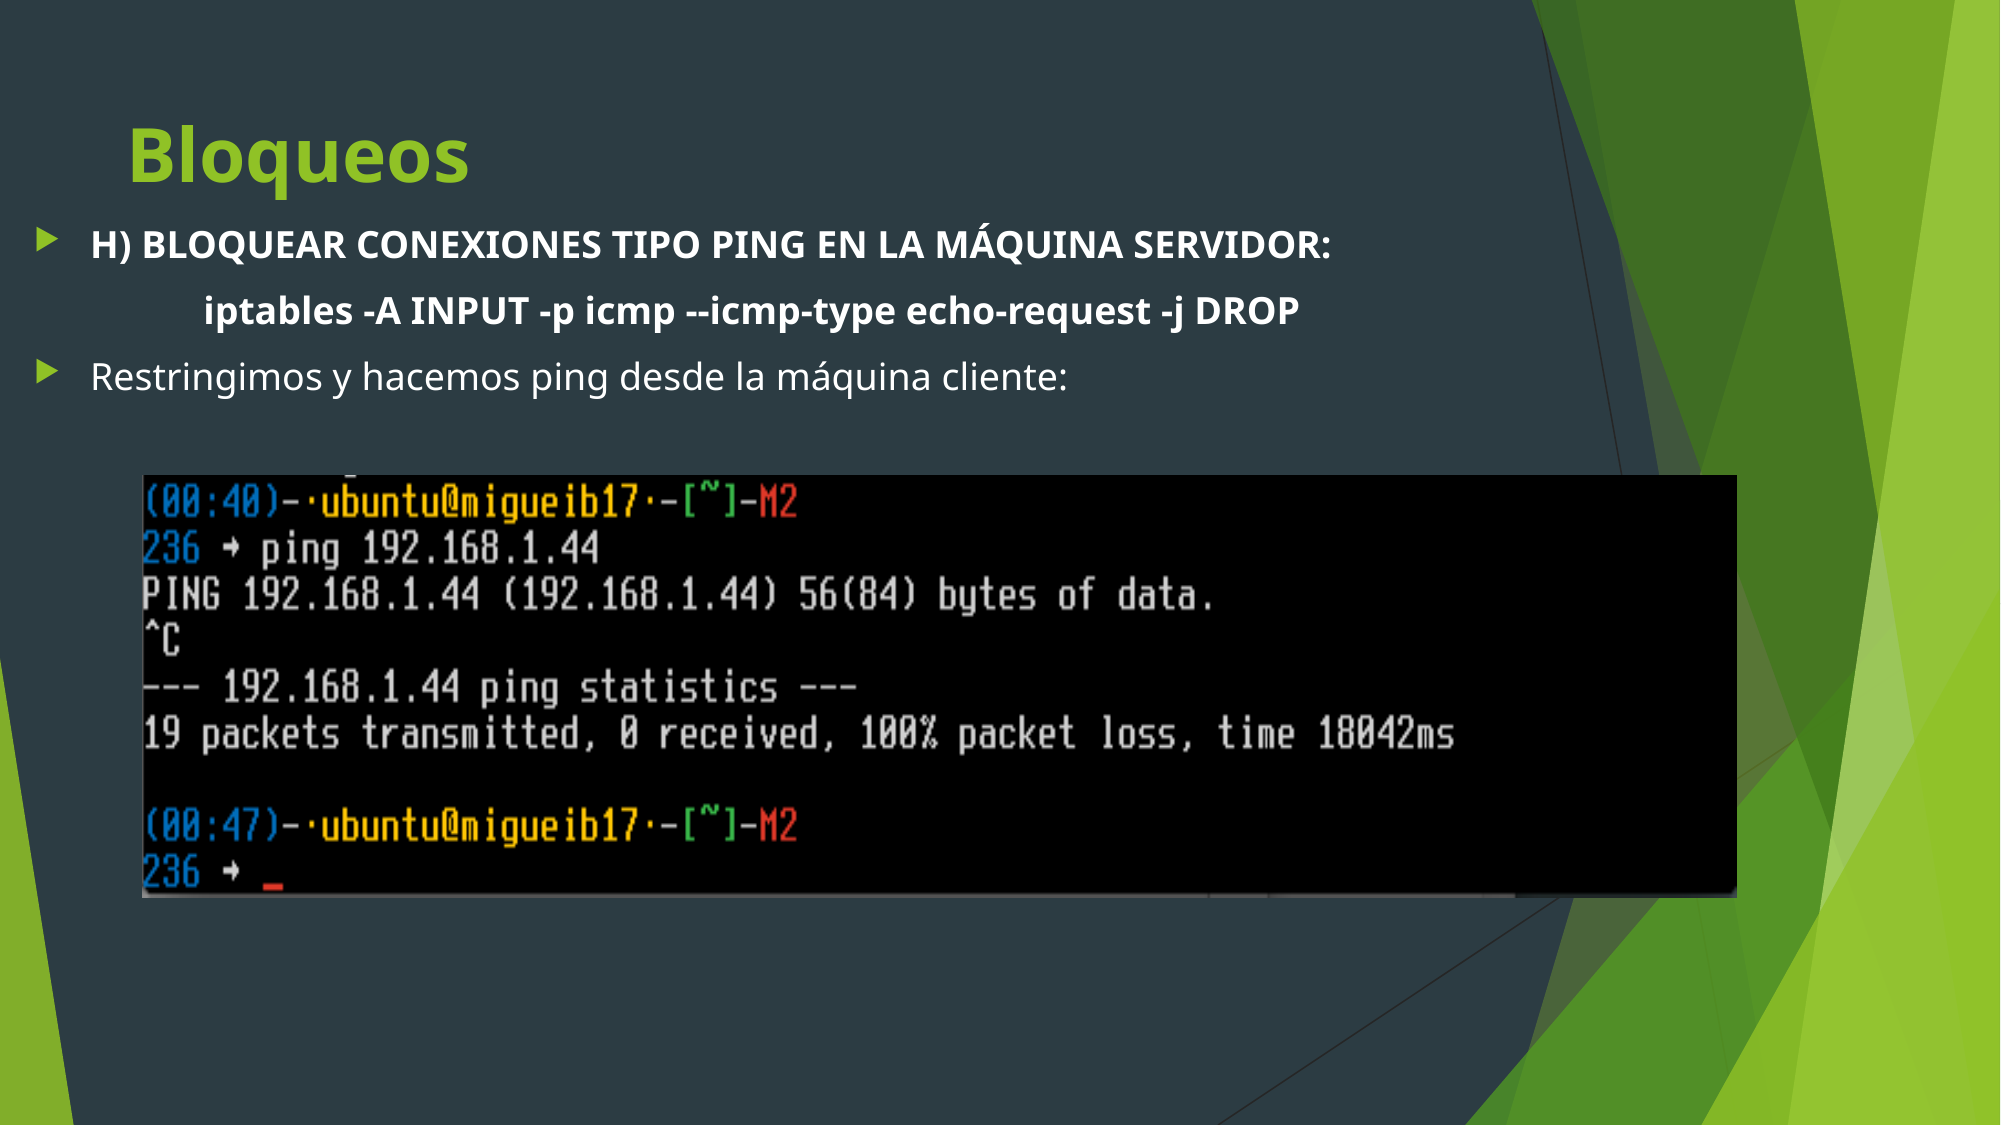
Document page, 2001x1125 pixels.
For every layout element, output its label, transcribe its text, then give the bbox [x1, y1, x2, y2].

picture [142, 475, 1737, 898]
title Bloqueos [111, 99, 1522, 317]
list H) BLOQUEAR CONEXIONES TIPO PING EN LA MÁQUINA SERVIDOR: iptables -A INPUT -p icmp --icmp-type echo-request -j DROP Restringimos y hacemos ping desde la máquina cliente: [18, 213, 1430, 438]
